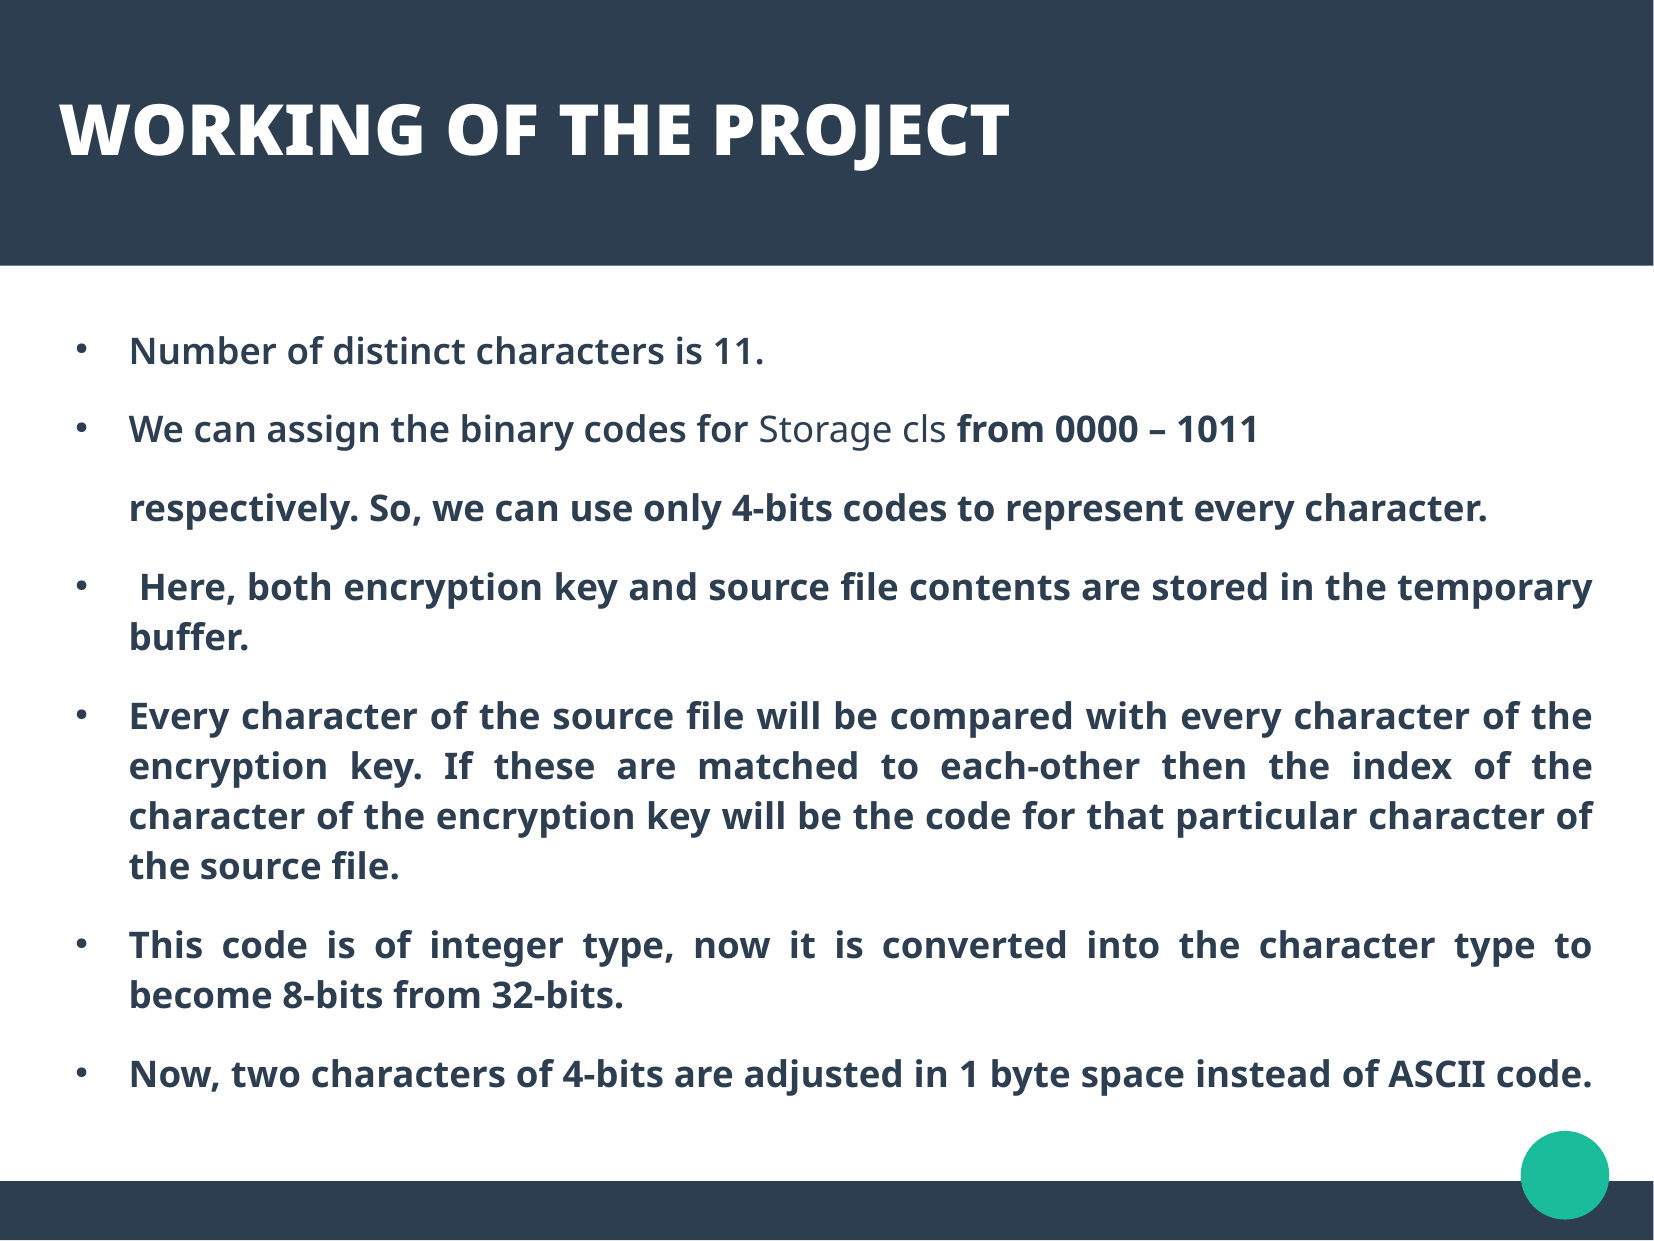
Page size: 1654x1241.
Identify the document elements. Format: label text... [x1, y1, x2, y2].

list Number of distinct characters is 11. We can assign the binary codes for Storage cls from 0000 – 1011 respectively. So, we can use only 4-bits codes to represent every character. Here, both encryption key and source file contents are stored in the temporary buffer. Every character of the source file will be compared with every character of the encryption key. If these are matched to each-other then the index of the character of the encryption key will be the code for that particular character of the source file. This code is of integer type, now it is converted into the character type to become 8-bits from 32-bits. Now, two characters of 4-bits are adjusted in 1 byte space instead of ASCII code. [59, 324, 1595, 1152]
title WORKING OF THE PROJECT [59, 49, 1595, 207]
